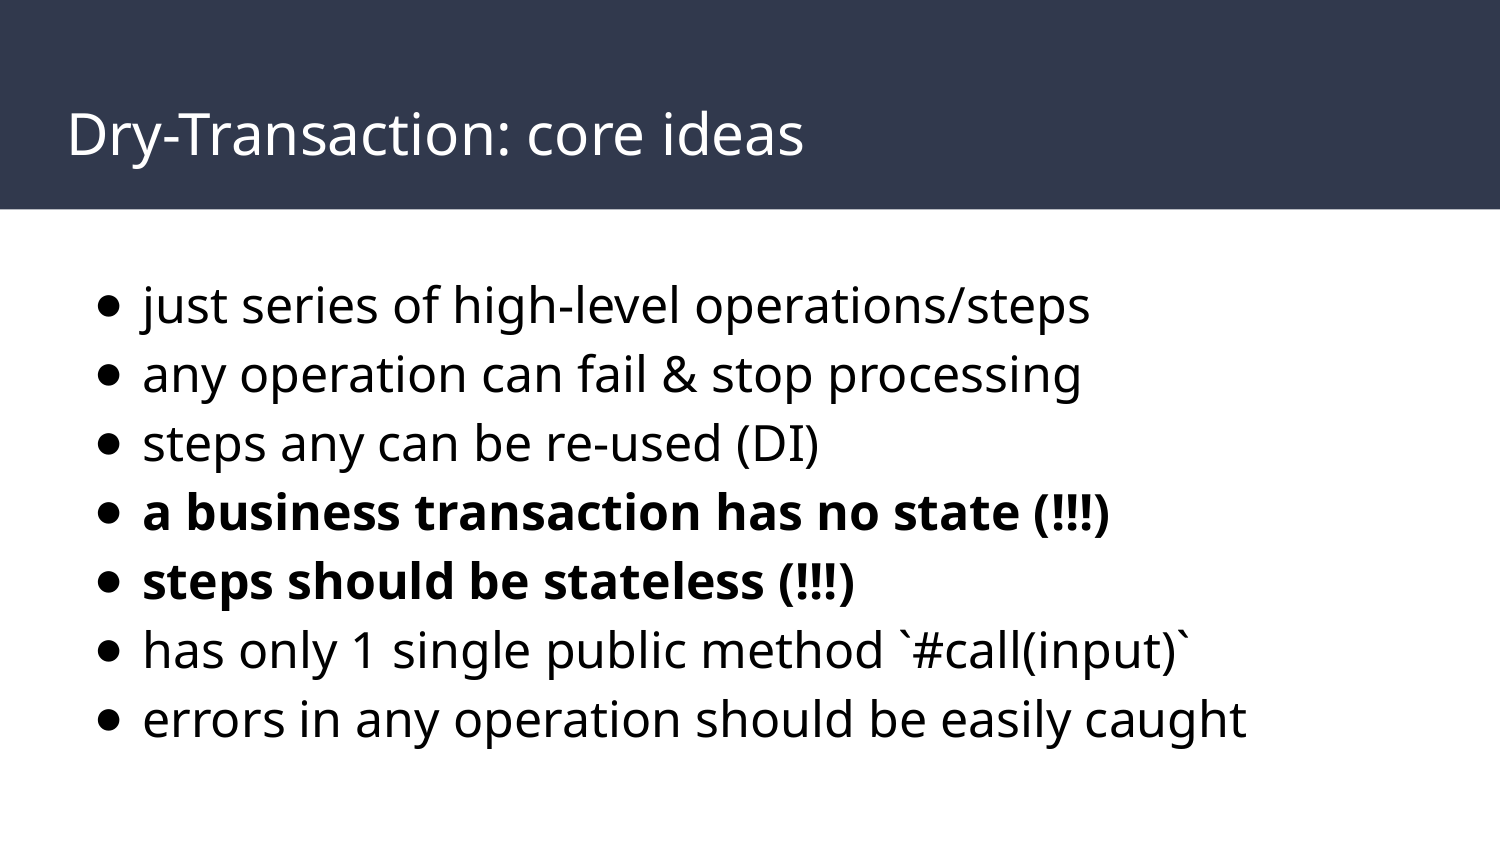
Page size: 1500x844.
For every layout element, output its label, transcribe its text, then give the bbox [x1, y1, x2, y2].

title Dry-Transaction: core ideas [51, 82, 1449, 185]
text_box just series of high-level operations/steps any operation can fail & stop processing steps any can be re-used (DI) a business transaction has no state (!!!) steps should be stateless (!!!) has only 1 single public method `#call(input)` errors in any operation should be easily caught [52, 249, 1471, 807]
